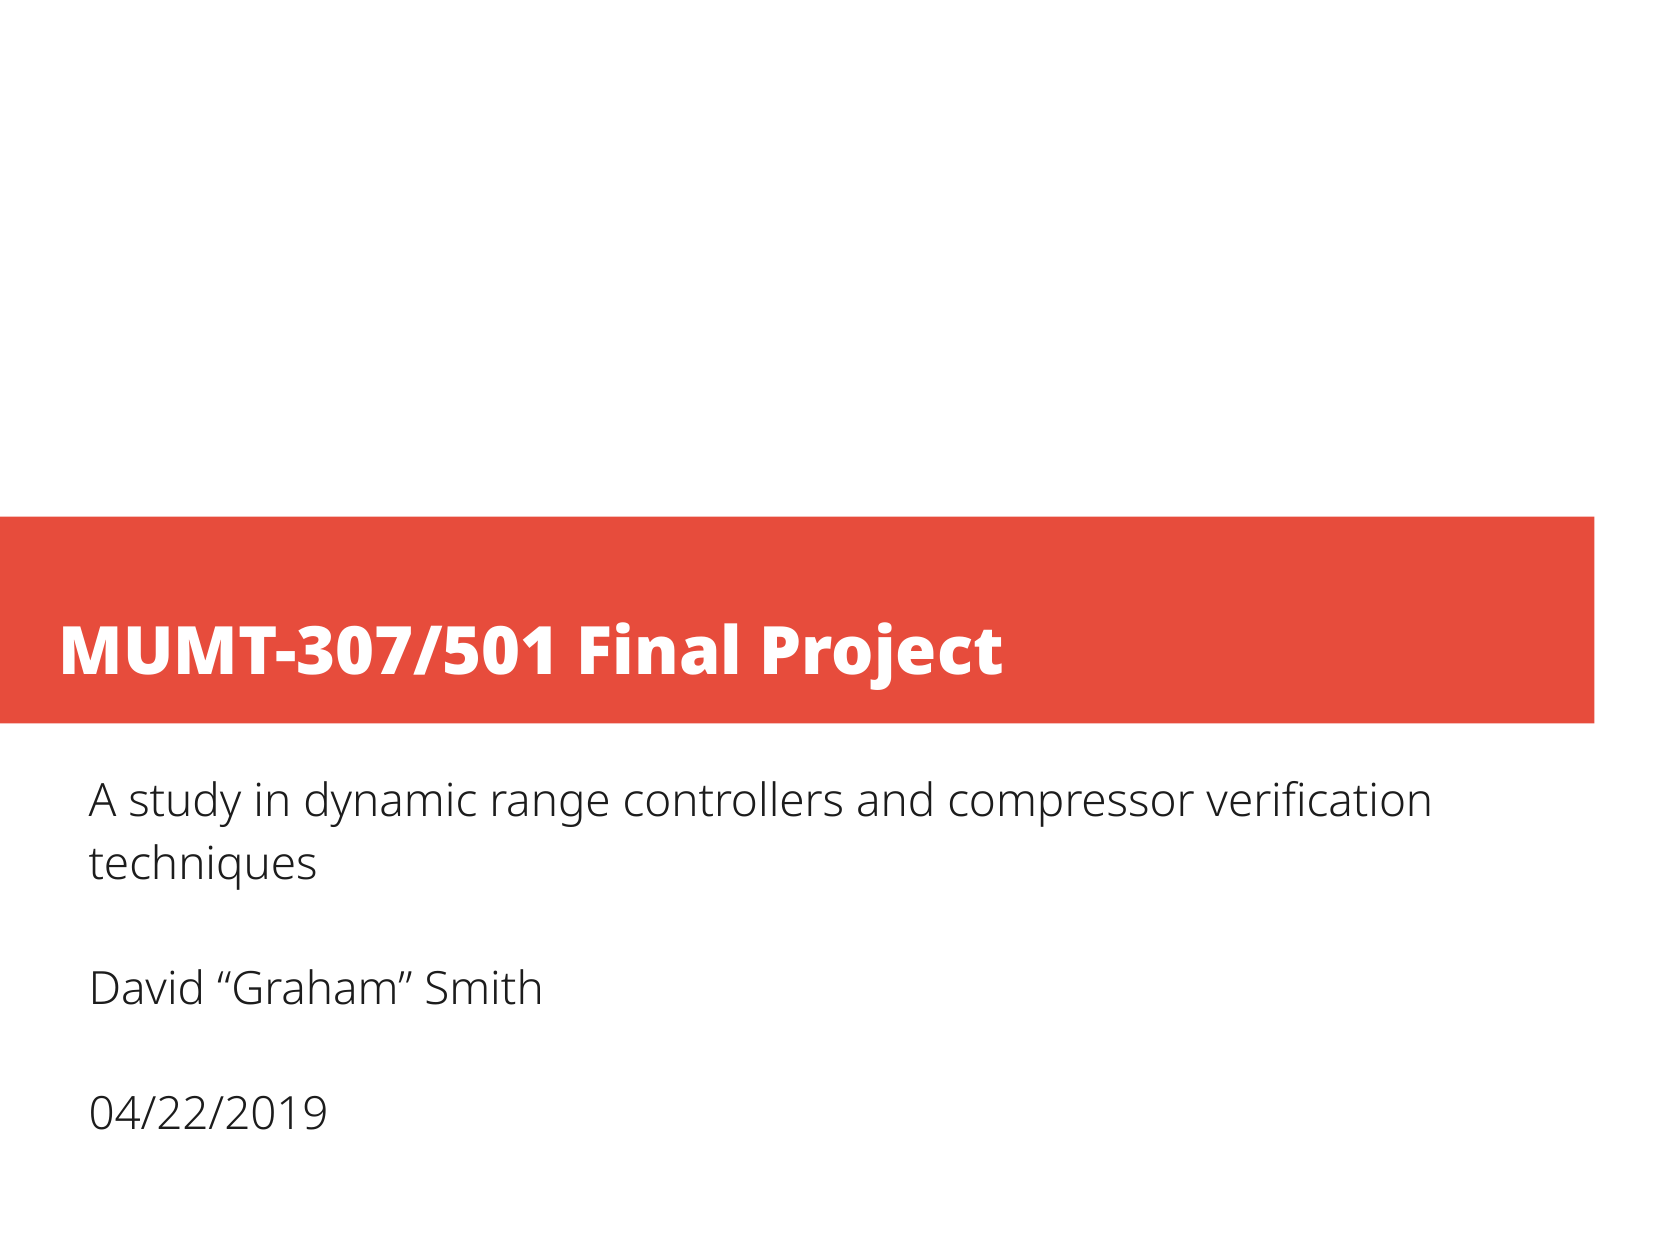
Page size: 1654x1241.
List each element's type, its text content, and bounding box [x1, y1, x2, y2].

subtitle A study in dynamic range controllers and compressor verification techniques David “Graham” Smith 04/22/2019 [88, 767, 1595, 1182]
title MUMT-307/501 Final Project [59, 546, 1595, 694]
